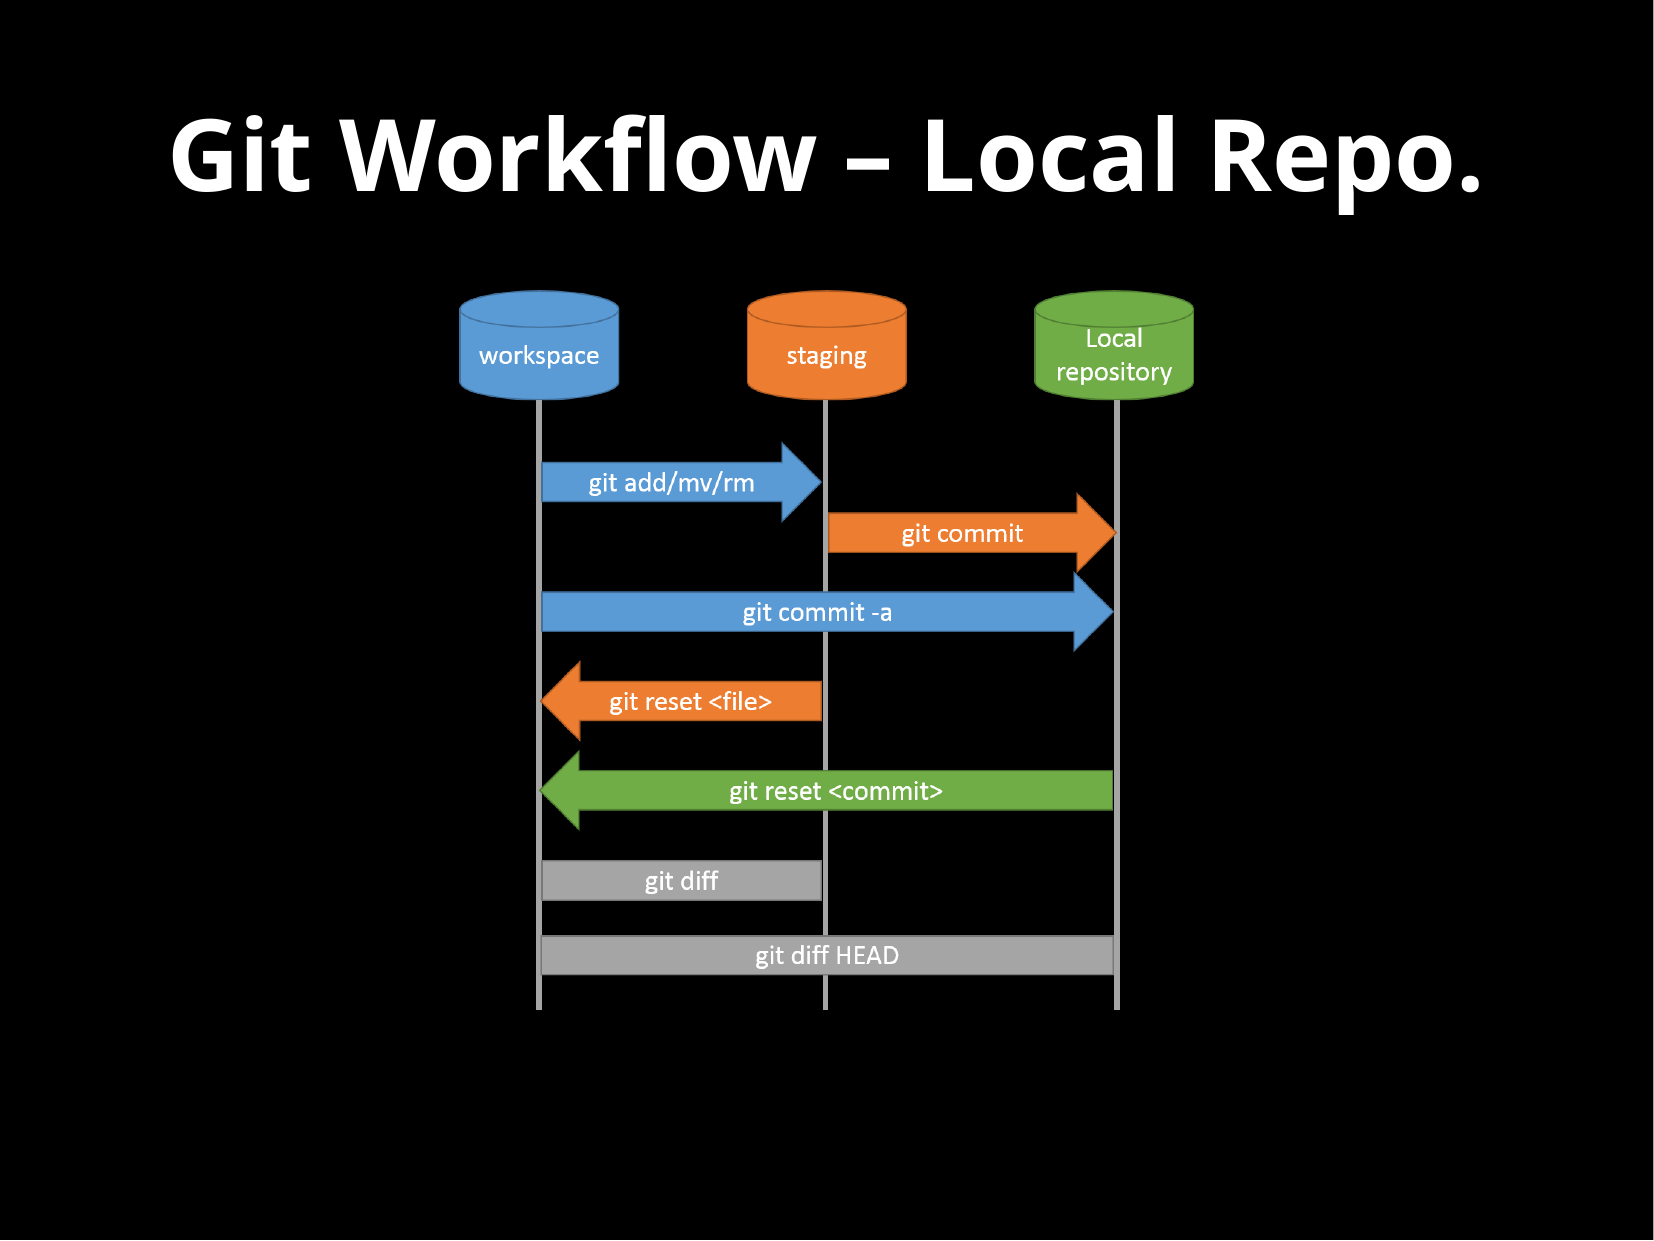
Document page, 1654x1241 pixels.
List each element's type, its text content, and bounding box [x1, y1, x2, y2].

title Git Workflow – Local Repo. [82, 49, 1571, 257]
picture [459, 290, 1194, 1010]
